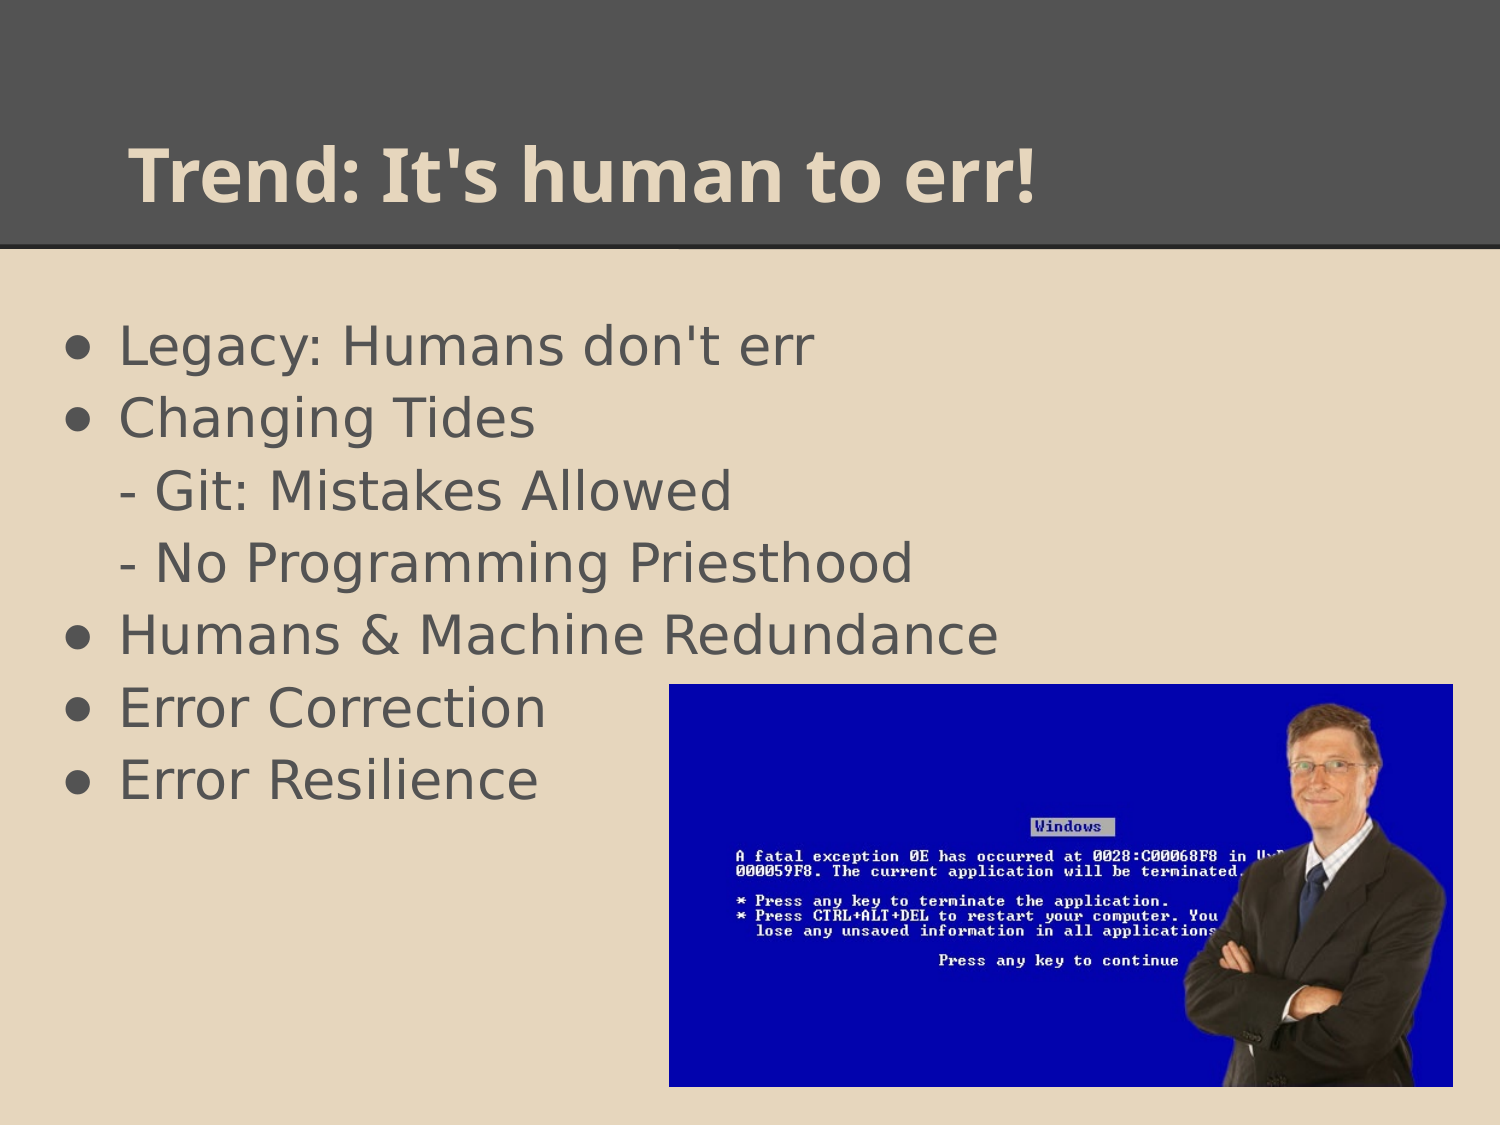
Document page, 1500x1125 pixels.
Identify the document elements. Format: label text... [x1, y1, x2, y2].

picture [669, 684, 1453, 1087]
title Trend: It's human to err! [75, 45, 1425, 233]
text_box Legacy: Humans don't err Changing Tides - Git: Mistakes Allowed - No Programming Priesthood Humans & Machine Redundance Error Correction Error Resilience [47, 297, 1441, 815]
